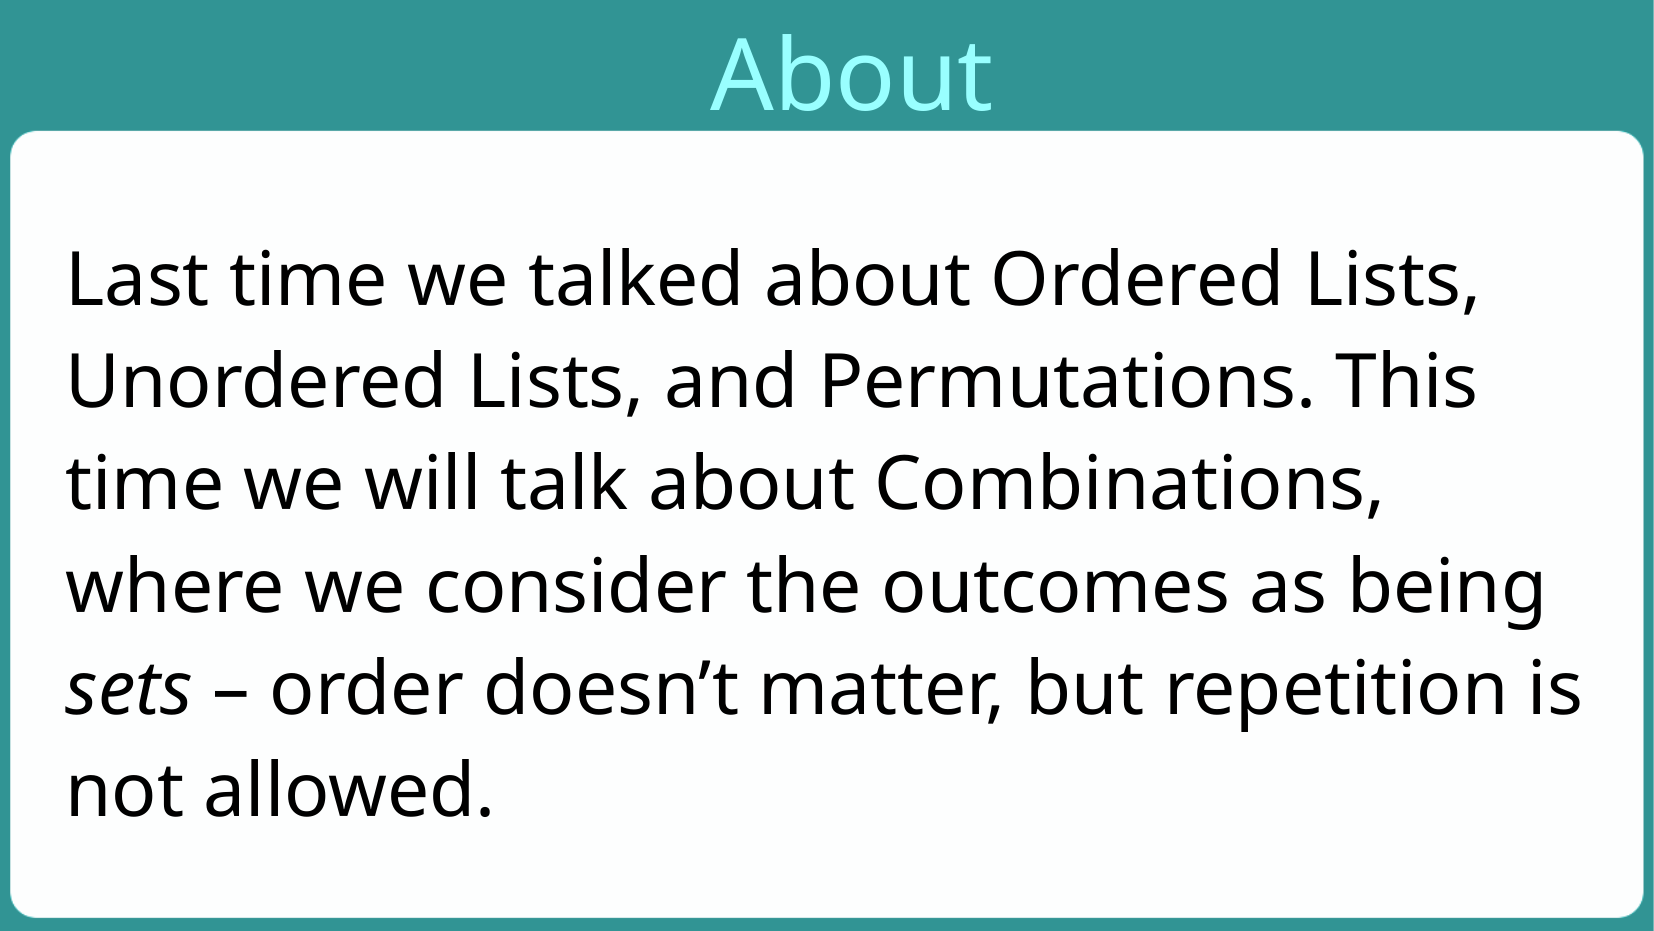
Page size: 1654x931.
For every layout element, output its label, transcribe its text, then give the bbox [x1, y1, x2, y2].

text_box Last time we talked about Ordered Lists, Unordered Lists, and Permutations. This time we will talk about Combinations, where we consider the outcomes as being sets – order doesn’t matter, but repetition is not allowed. [65, 175, 1614, 889]
title About [193, 13, 1511, 130]
picture [0, 0, 1654, 931]
